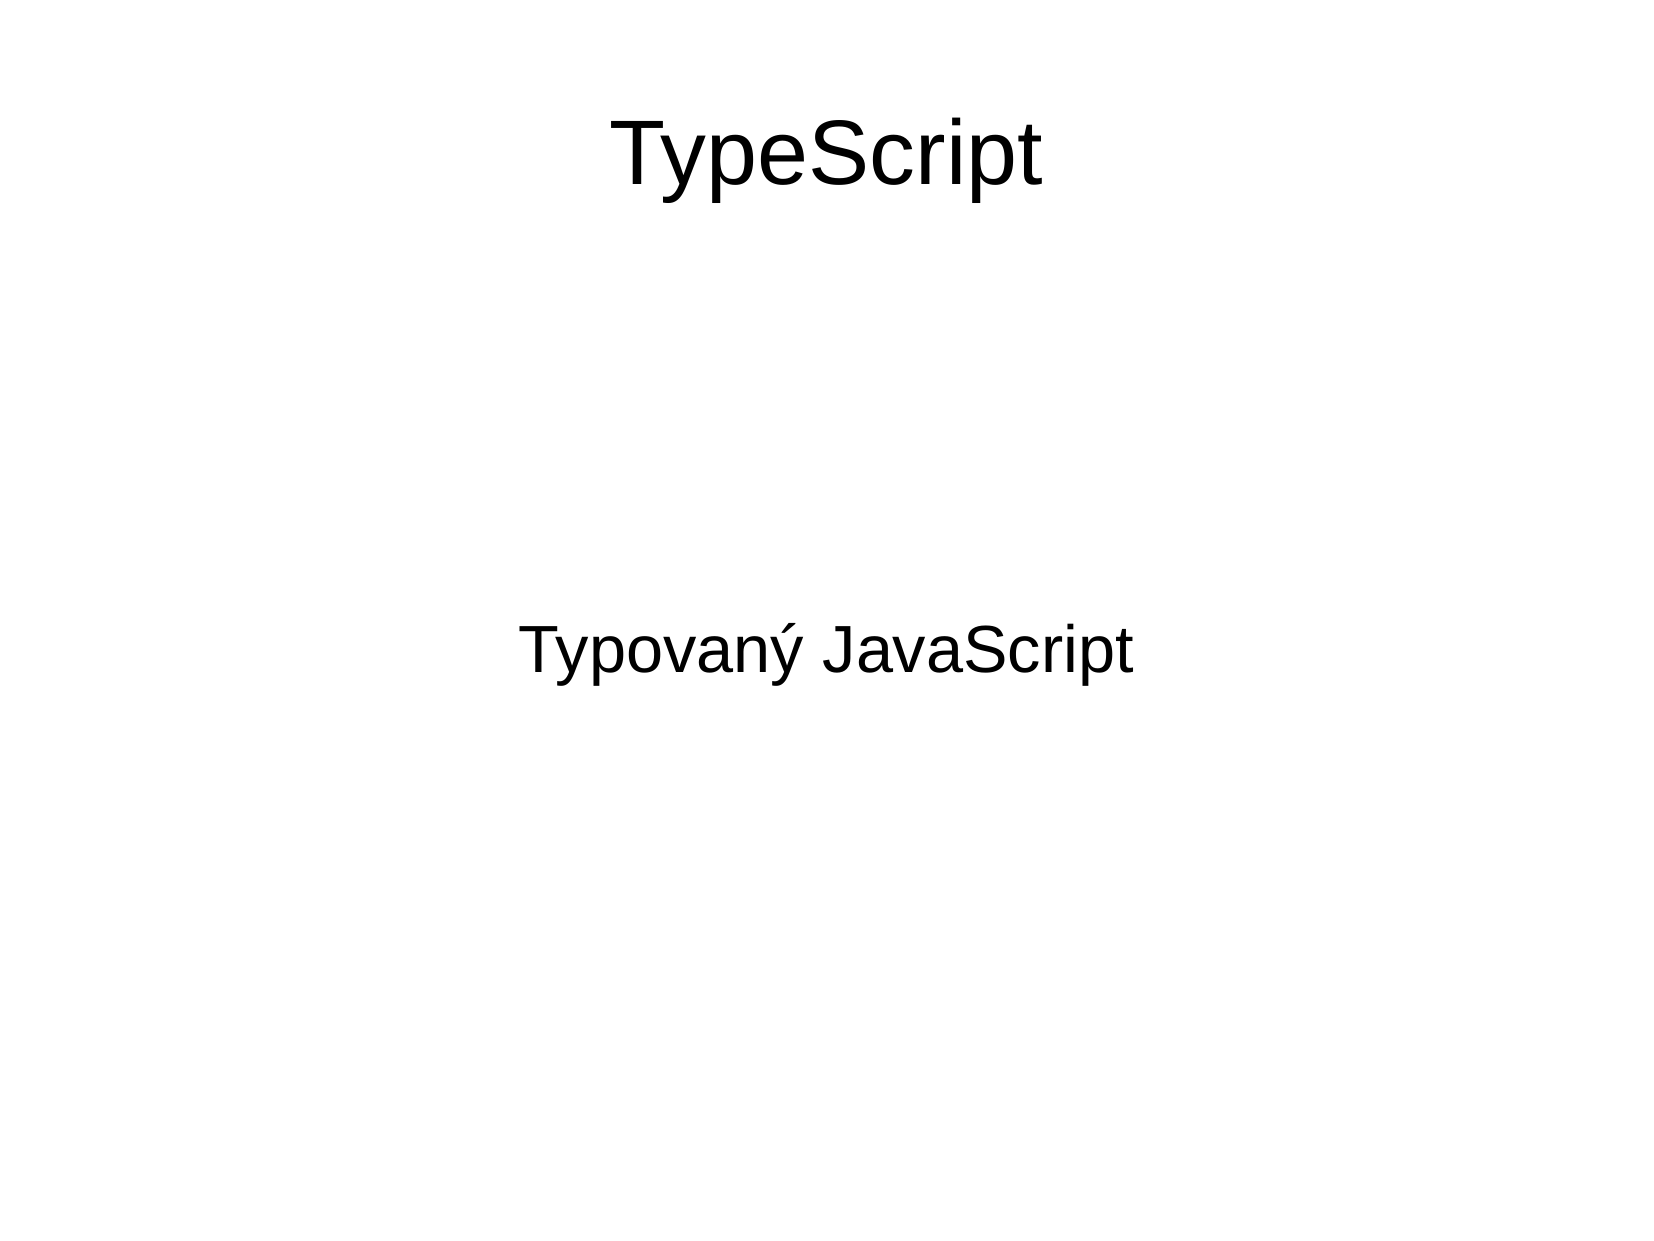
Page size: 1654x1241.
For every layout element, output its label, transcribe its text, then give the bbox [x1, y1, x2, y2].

title TypeScript [82, 49, 1571, 257]
subtitle Typovaný JavaScript [82, 290, 1571, 1010]
